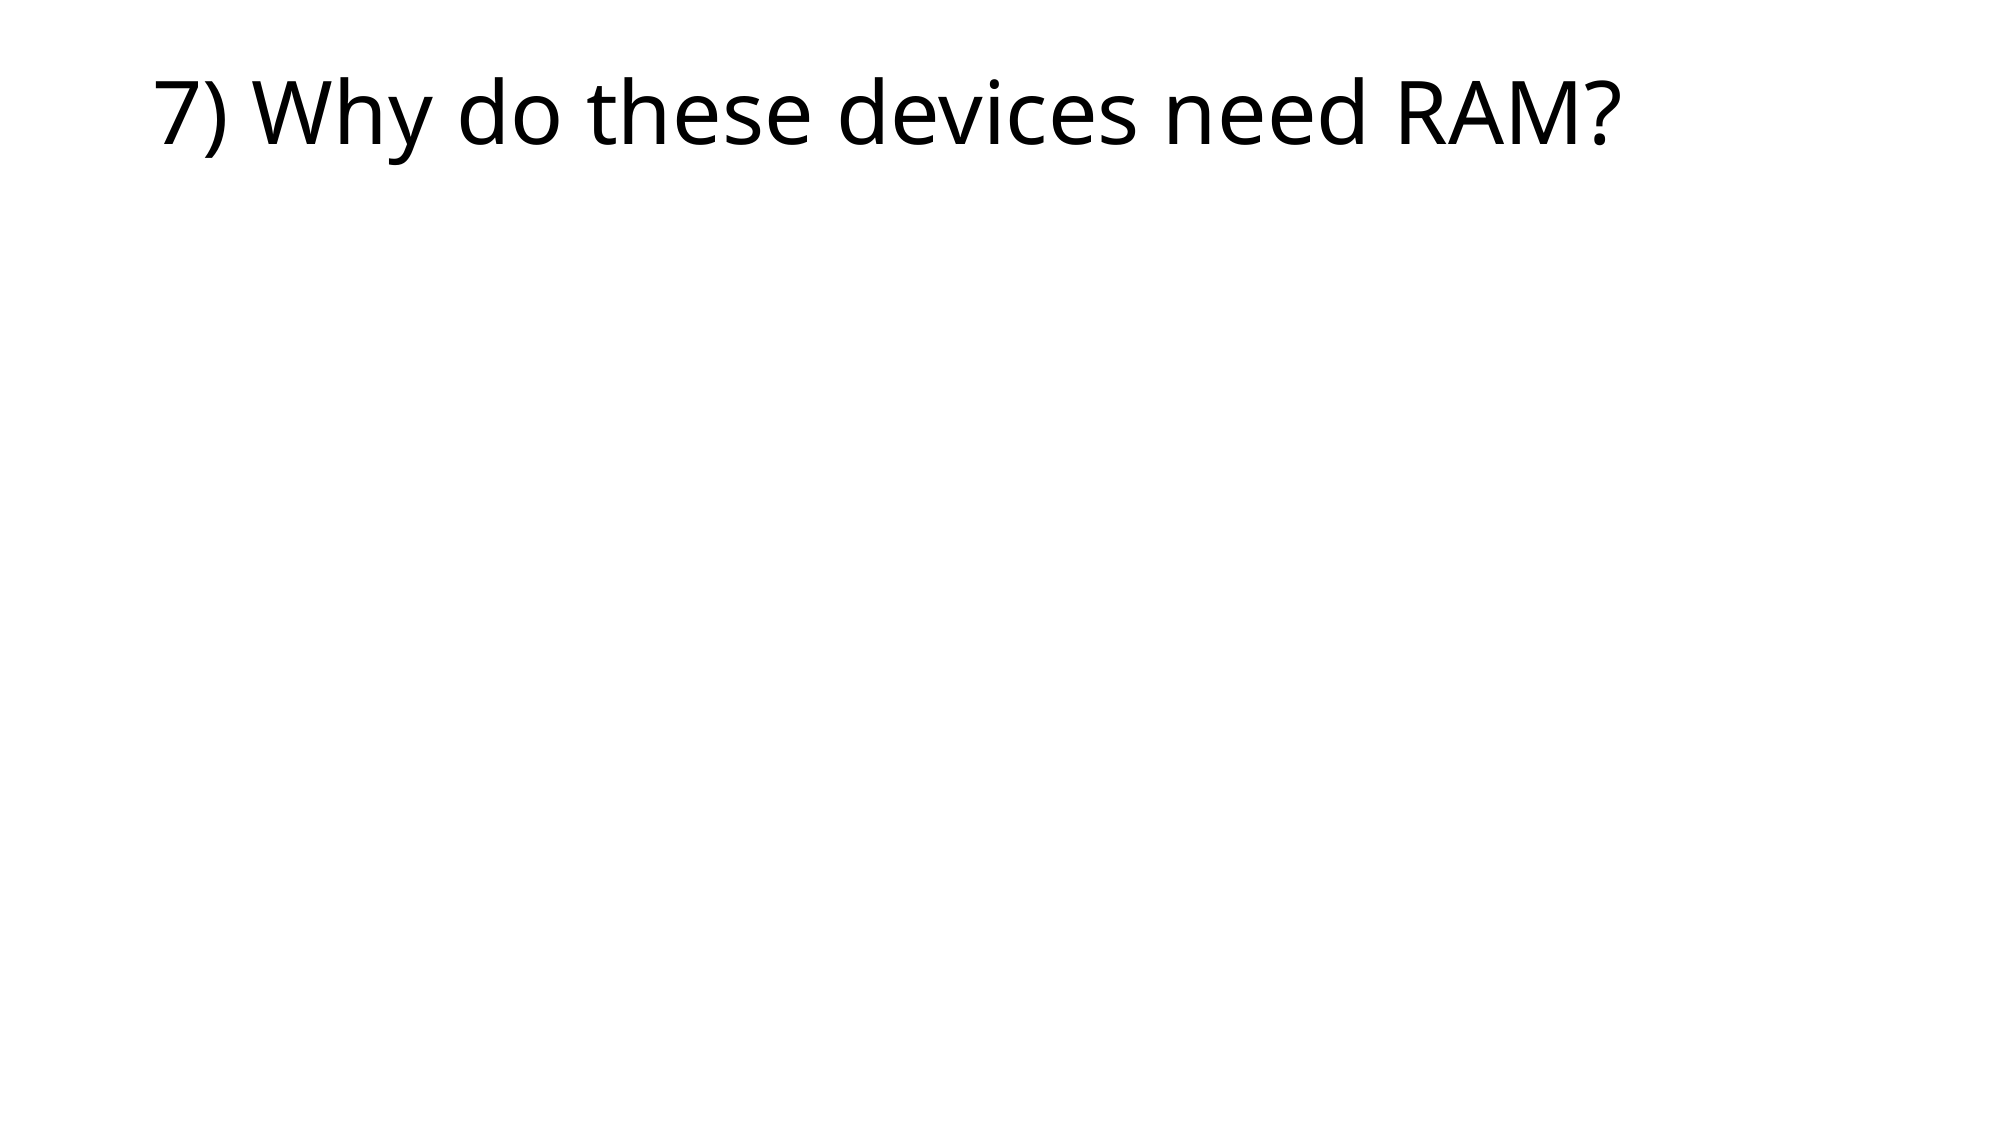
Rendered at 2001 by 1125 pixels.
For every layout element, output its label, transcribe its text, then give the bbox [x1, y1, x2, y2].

title 7) Why do these devices need RAM? [137, 59, 1863, 278]
